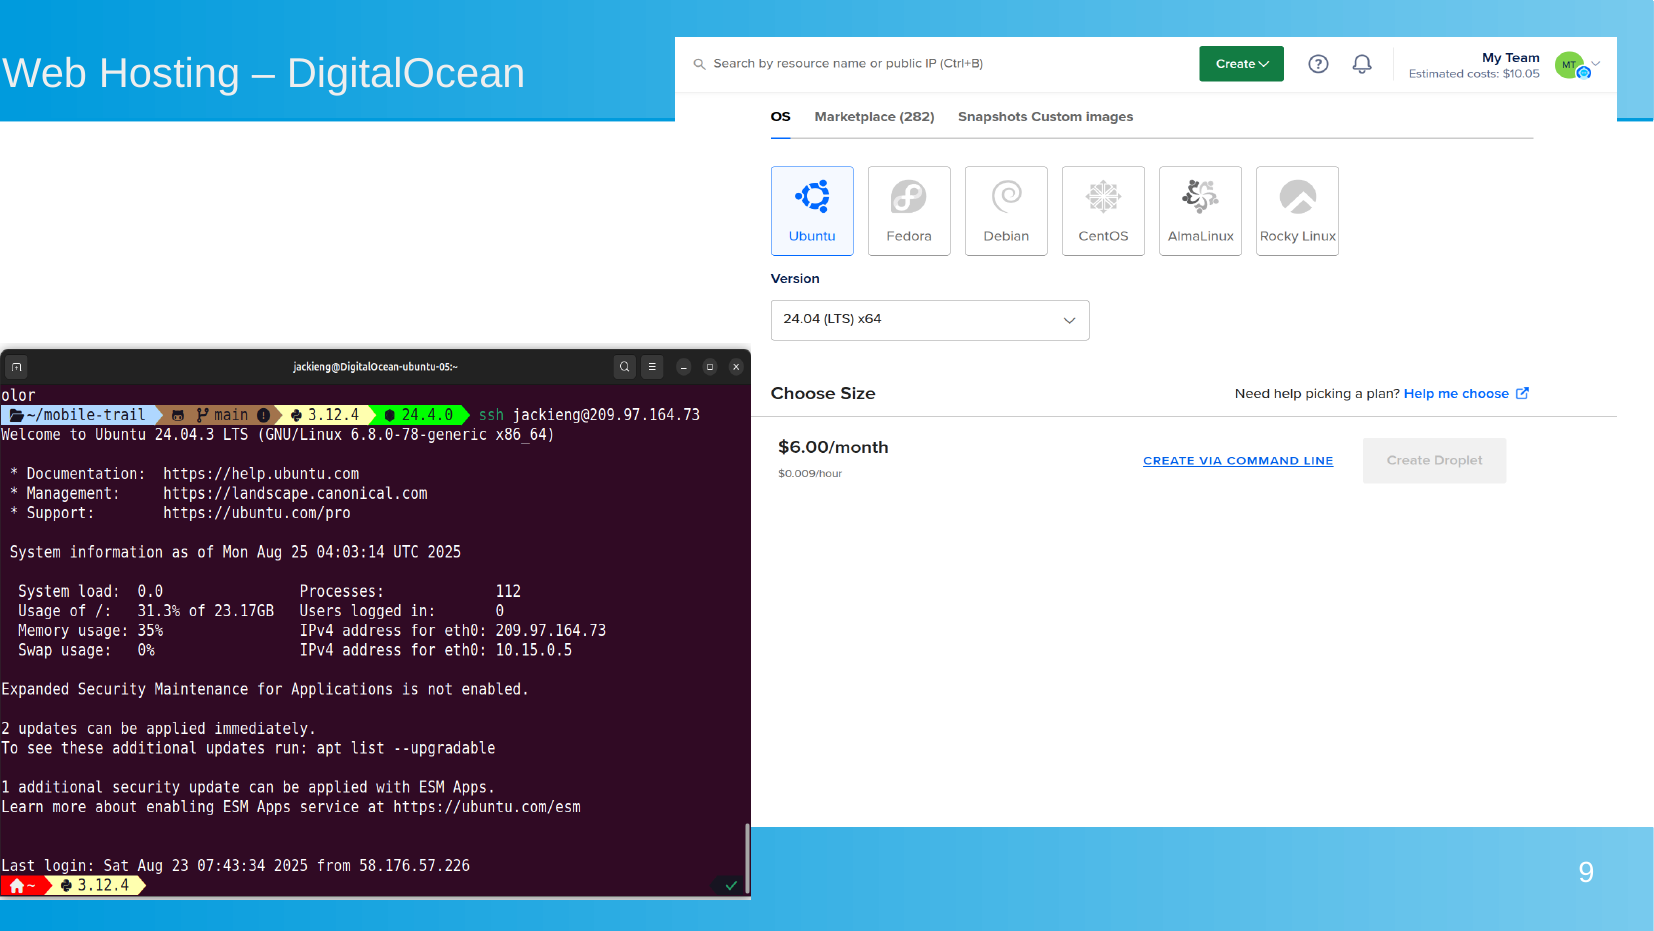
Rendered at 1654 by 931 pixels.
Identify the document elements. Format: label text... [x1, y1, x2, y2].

picture [0, 37, 1617, 901]
title Web Hosting – DigitalOcean [2, 34, 1538, 113]
